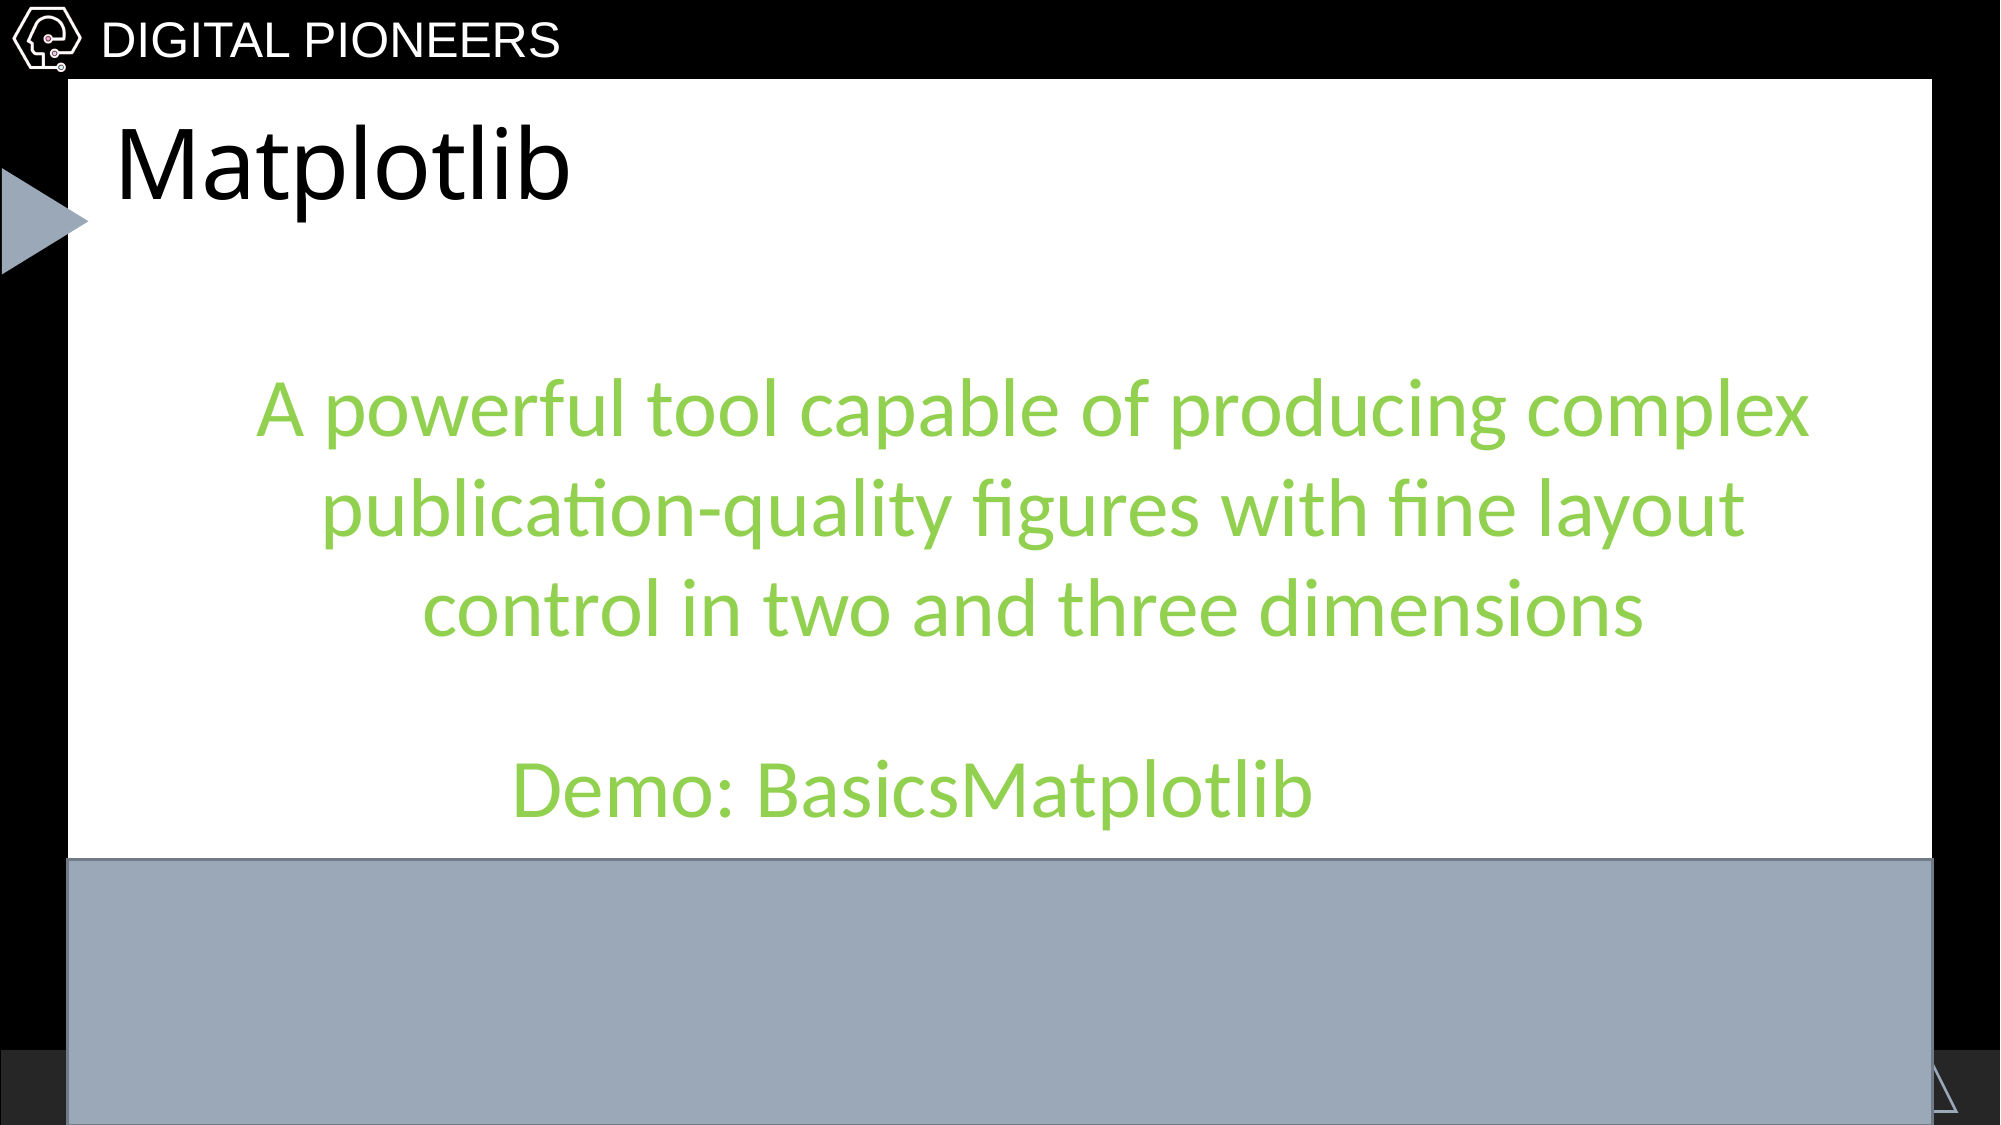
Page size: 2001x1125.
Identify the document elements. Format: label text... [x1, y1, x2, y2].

text_box [68, 860, 1933, 1125]
text_box A powerful tool capable of producing complex publication-quality figures with fine layout control in two and three dimensions [176, 345, 1892, 664]
text_box DIGITAL PIONEERS [85, 0, 596, 76]
title Matplotlib [98, 93, 1813, 243]
text_box Demo: BasicsMatplotlib [47, 726, 1779, 843]
picture [7, 5, 85, 73]
